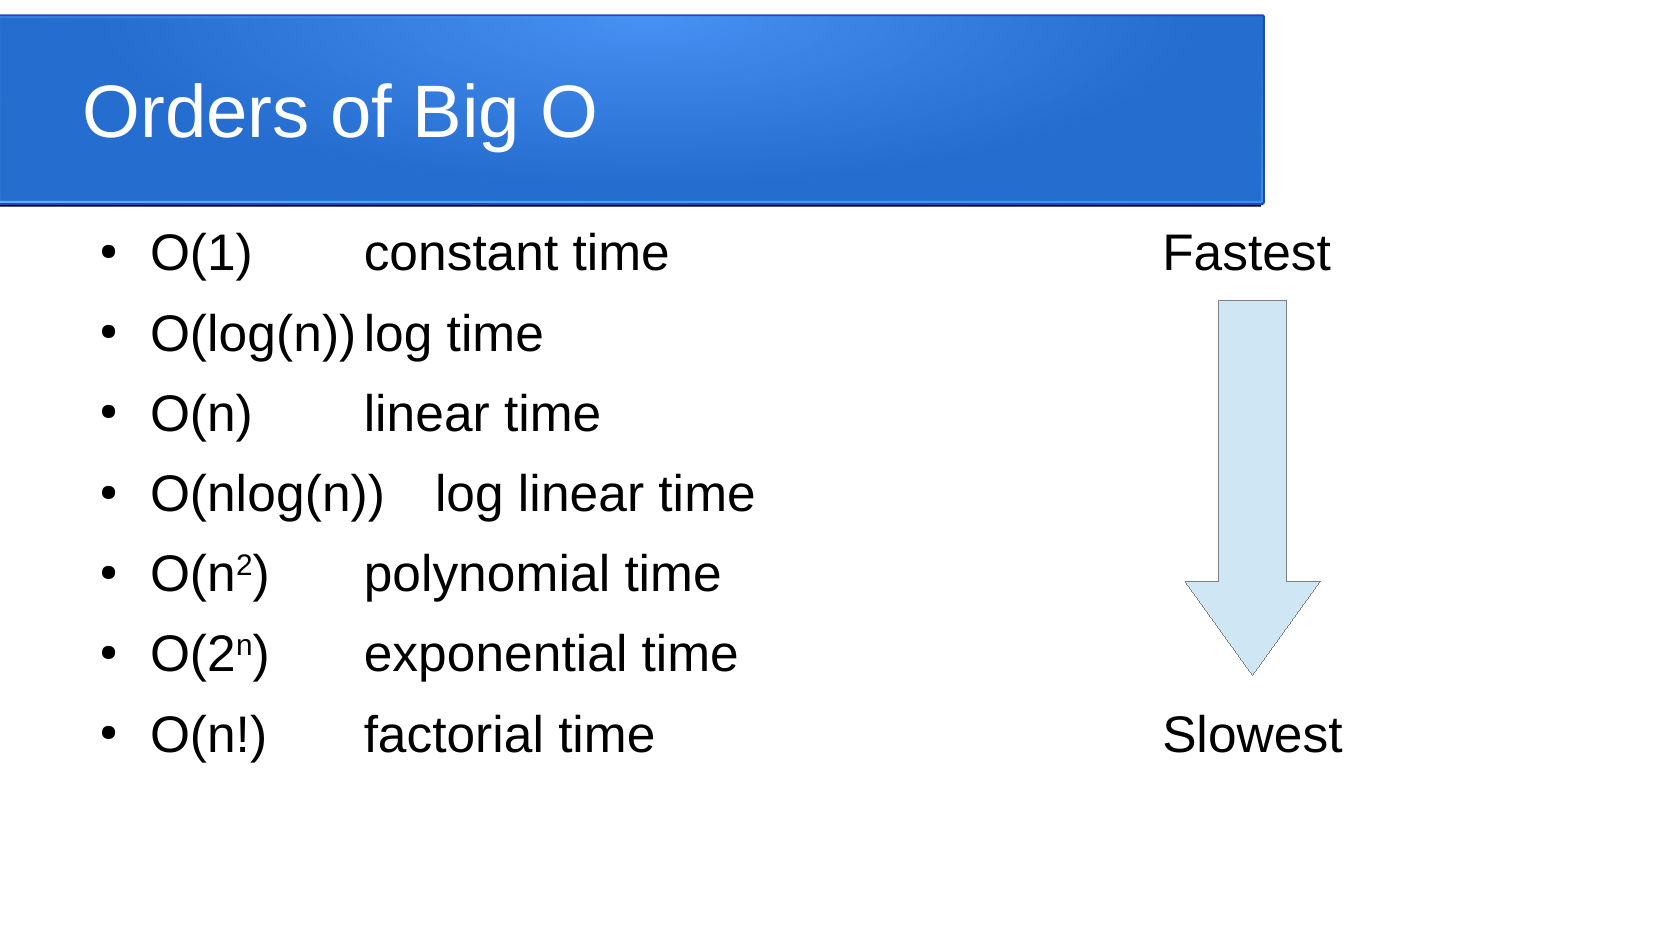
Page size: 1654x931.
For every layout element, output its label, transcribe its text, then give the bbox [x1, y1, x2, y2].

list Fastest Slowest [1095, 224, 1572, 764]
text_box [1185, 300, 1321, 676]
list O(1) constant time O(log(n)) log time O(n) linear time O(nlog(n)) log linear time O(n2) polynomial time O(2n) exponential time O(n!) factorial time [82, 224, 1066, 764]
title Orders of Big O [82, 35, 1235, 189]
